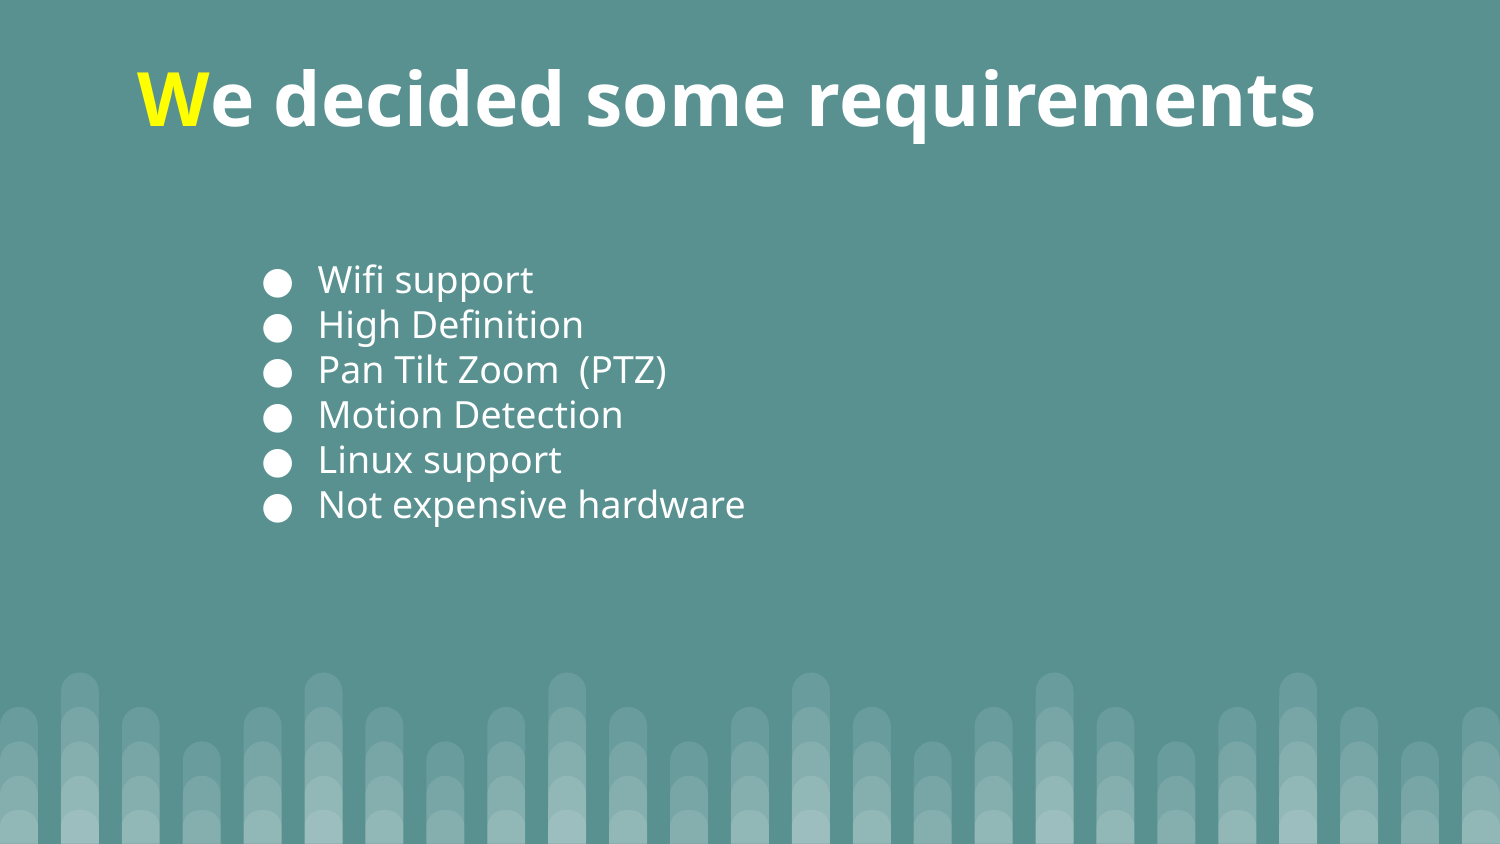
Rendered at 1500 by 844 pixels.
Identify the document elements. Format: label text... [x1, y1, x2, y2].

title We decided some requirements [87, 15, 1368, 177]
list Wifi support High Definition Pan Tilt Zoom (PTZ) Motion Detection Linux support Not expensive hardware [227, 241, 1273, 688]
